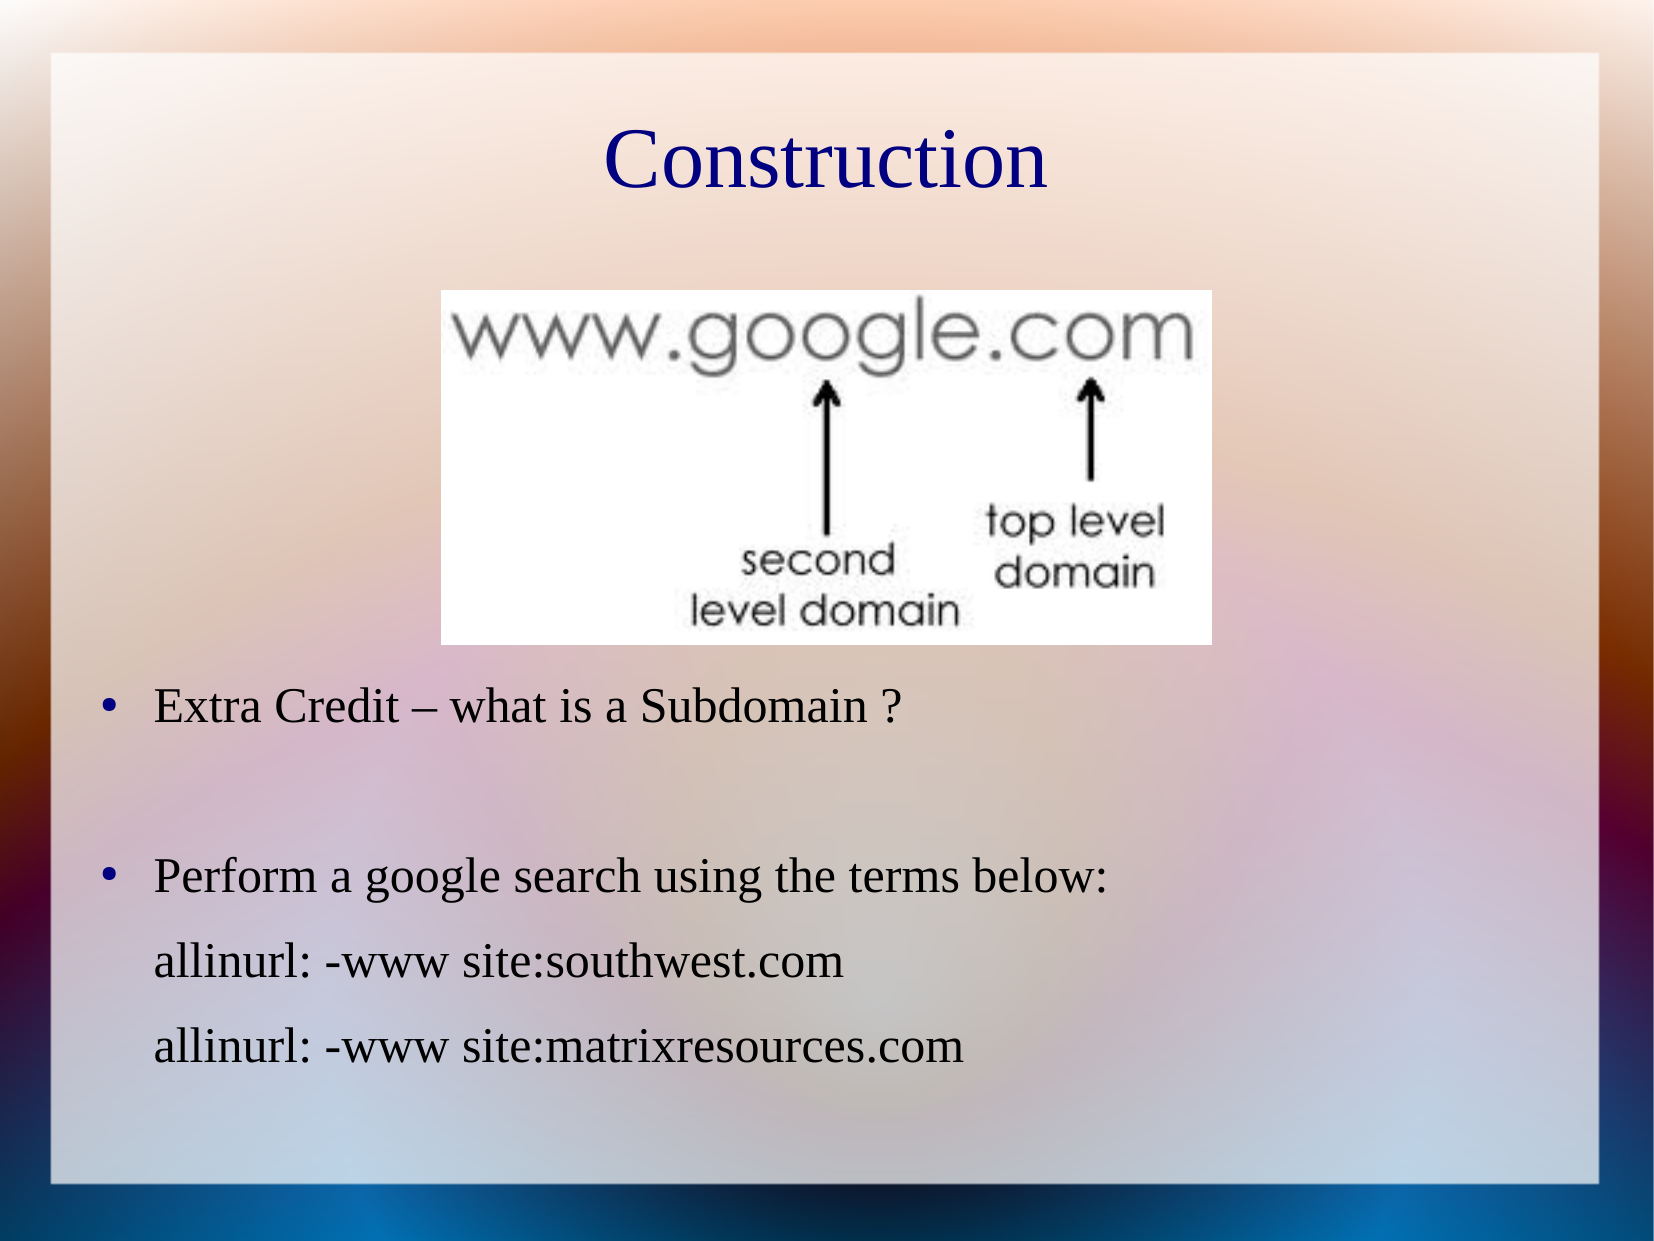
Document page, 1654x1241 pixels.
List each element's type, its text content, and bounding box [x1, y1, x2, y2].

list Extra Credit – what is a Subdomain ? Perform a google search using the terms below: allinurl: -www site:southwest.com allinurl: -www site:matrixresources.com [82, 678, 1571, 1078]
title Construction [82, 55, 1571, 263]
picture [0, 0, 1654, 1241]
